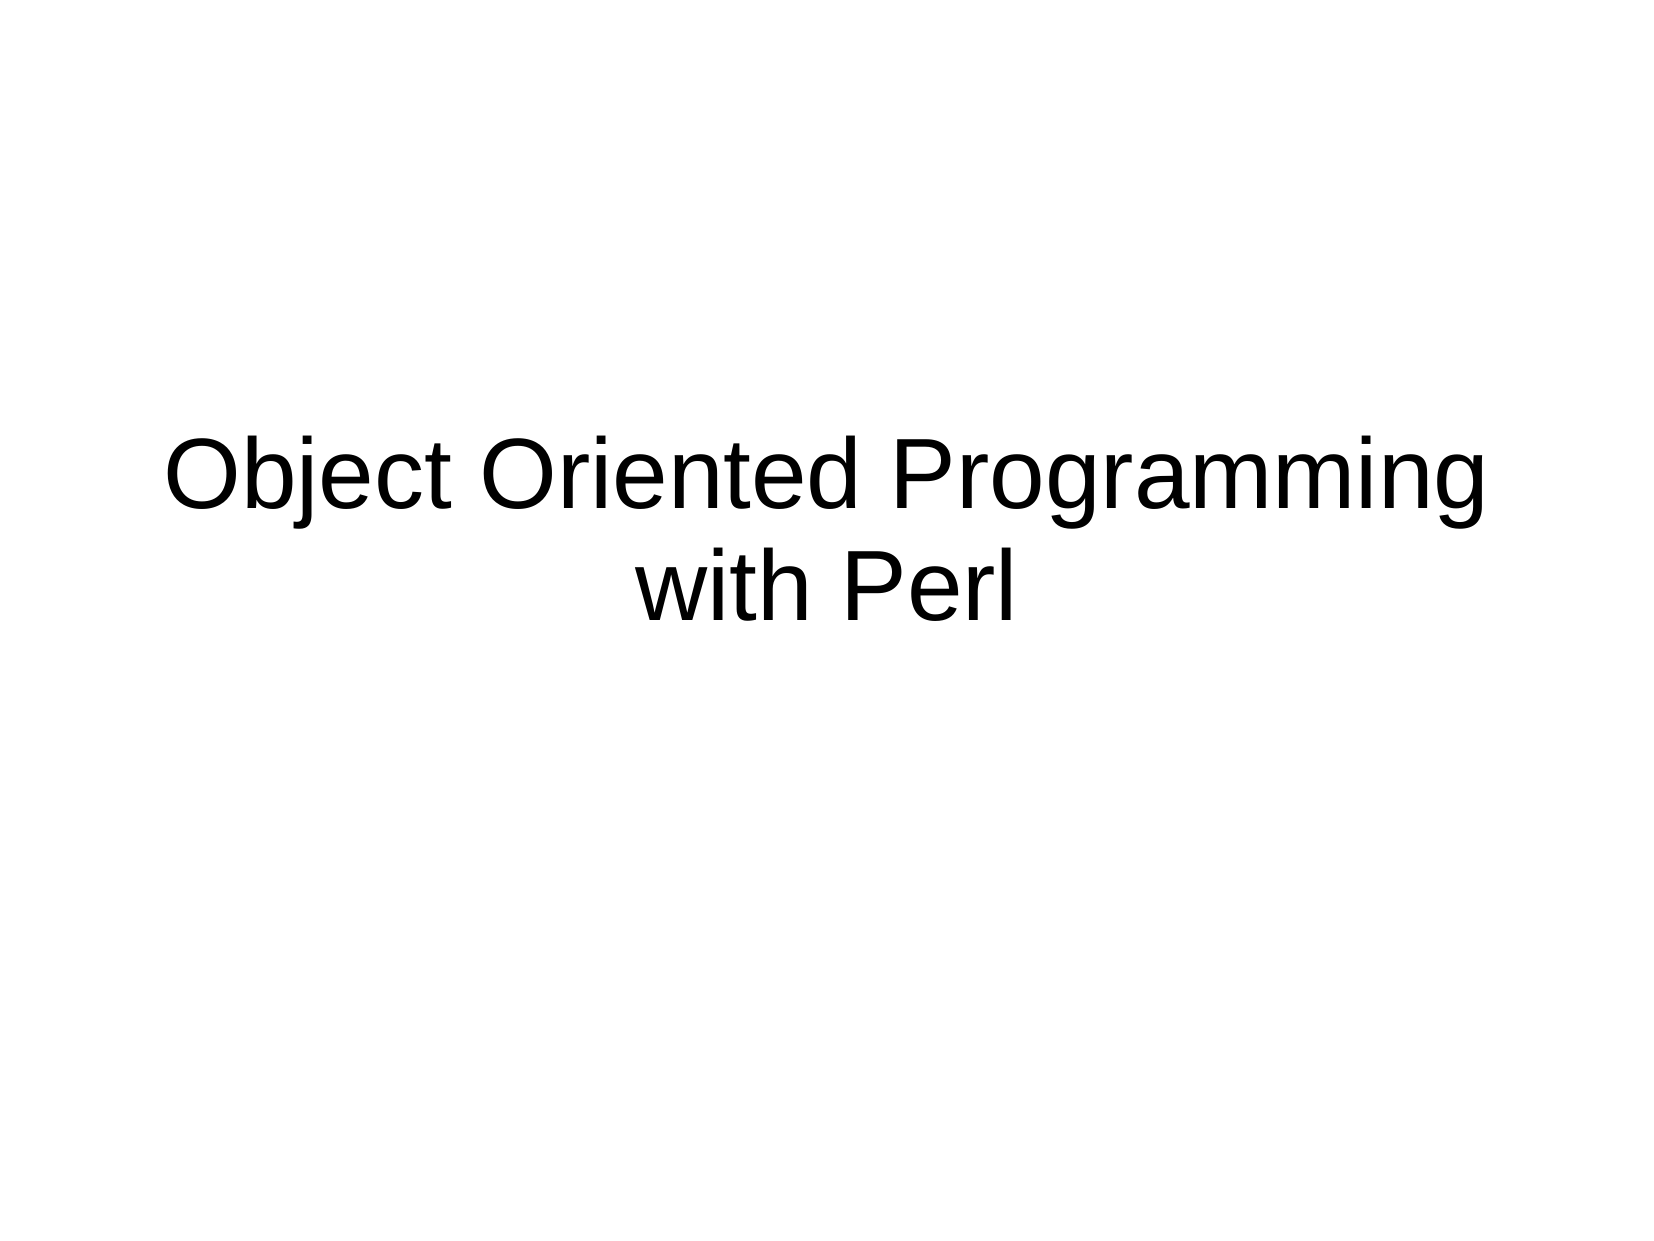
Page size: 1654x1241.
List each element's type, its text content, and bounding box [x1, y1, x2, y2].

subtitle Object Oriented Programming with Perl [82, 49, 1571, 1010]
